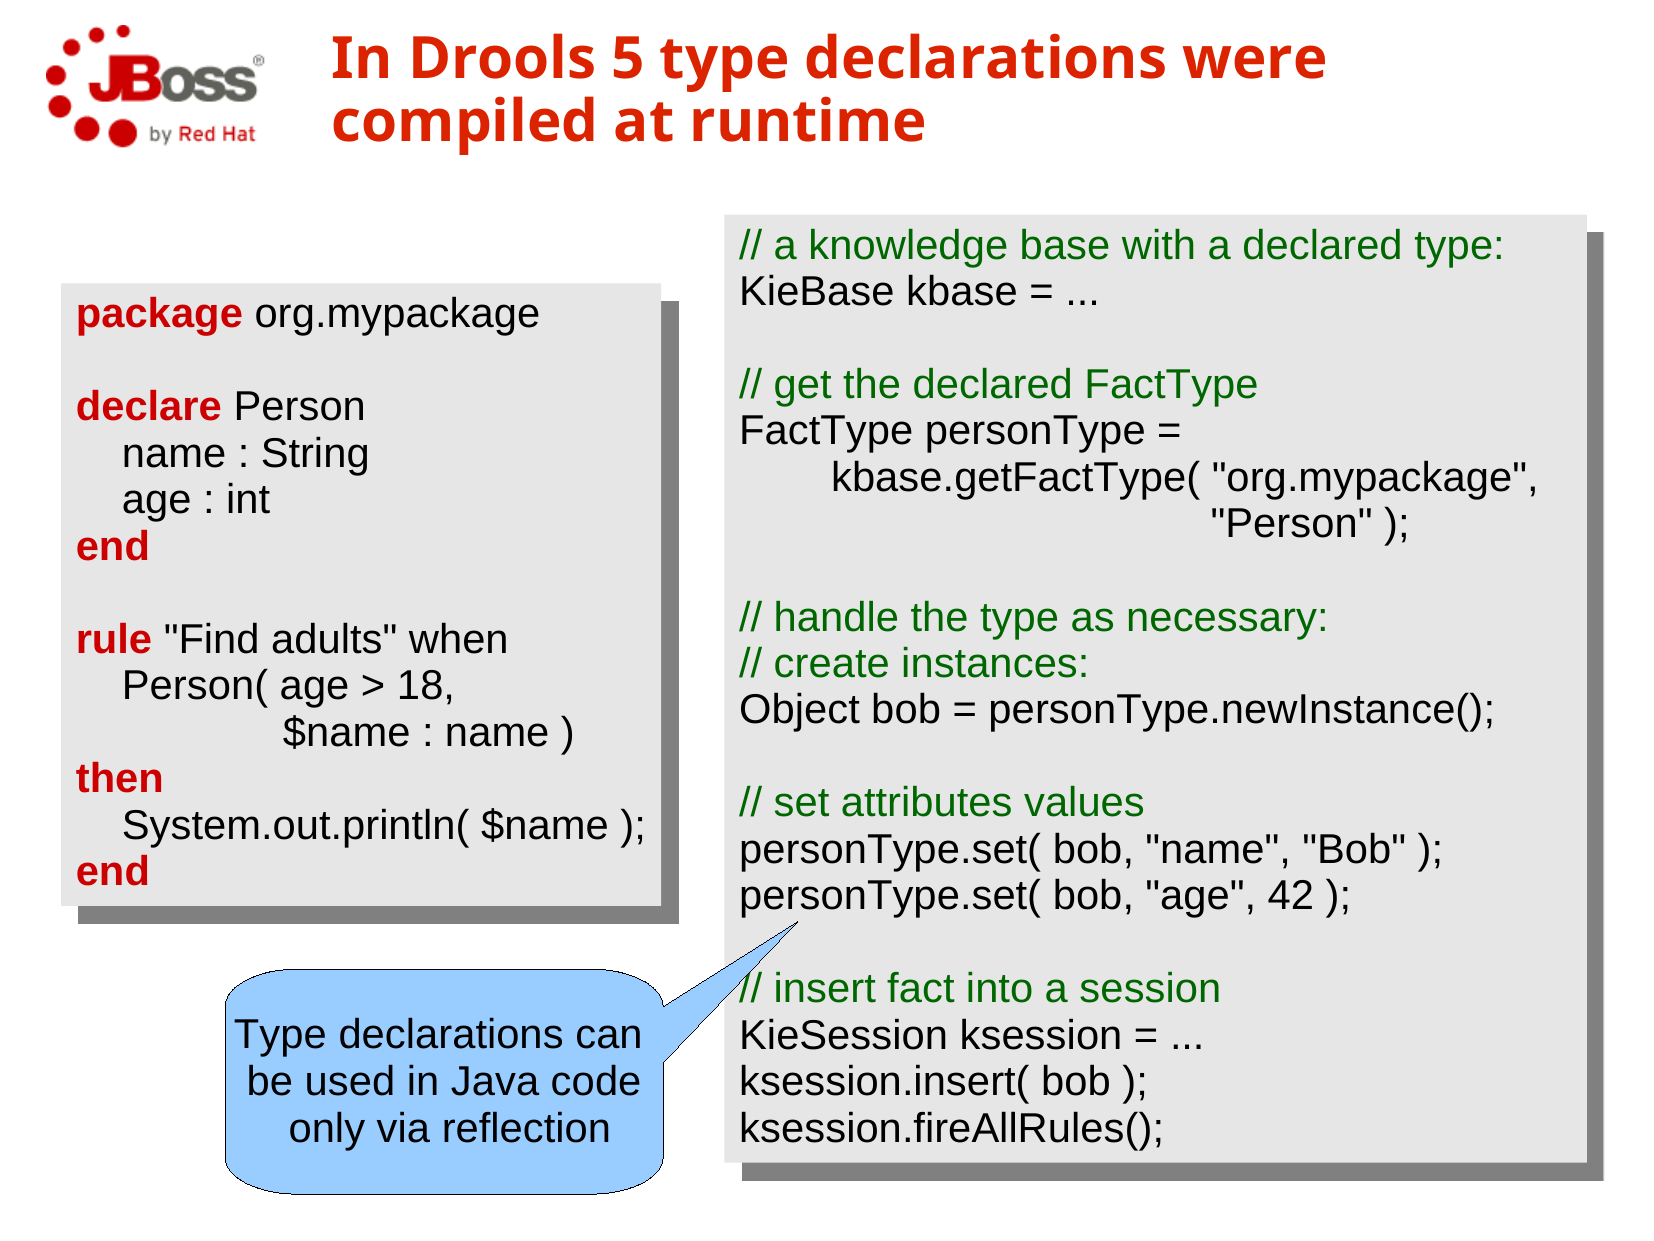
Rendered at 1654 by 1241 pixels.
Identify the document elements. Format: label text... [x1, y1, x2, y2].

picture [46, 25, 266, 149]
text_box // a knowledge base with a declared type: KieBase kbase = ... // get the declared FactType FactType personType = kbase.getFactType( "org.mypackage", "Person" ); // handle the type as necessary: // create instances: Object bob = personType.newInstance(); // set attributes values personType.set( bob, "name", "Bob" ); personType.set( bob, "age", 42 ); // insert fact into a session KieSession ksession = ... ksession.insert( bob ); ksession.fireAllRules(); [724, 214, 1587, 1163]
title In Drools 5 type declarations were compiled at runtime [331, 25, 1538, 158]
text_box Type declarations can be used in Java code only via reflection [225, 921, 798, 1195]
text_box package org.mypackage declare Person name : String age : int end rule "Find adults" when Person( age > 18, $name : name ) then System.out.println( $name ); end [61, 283, 662, 906]
